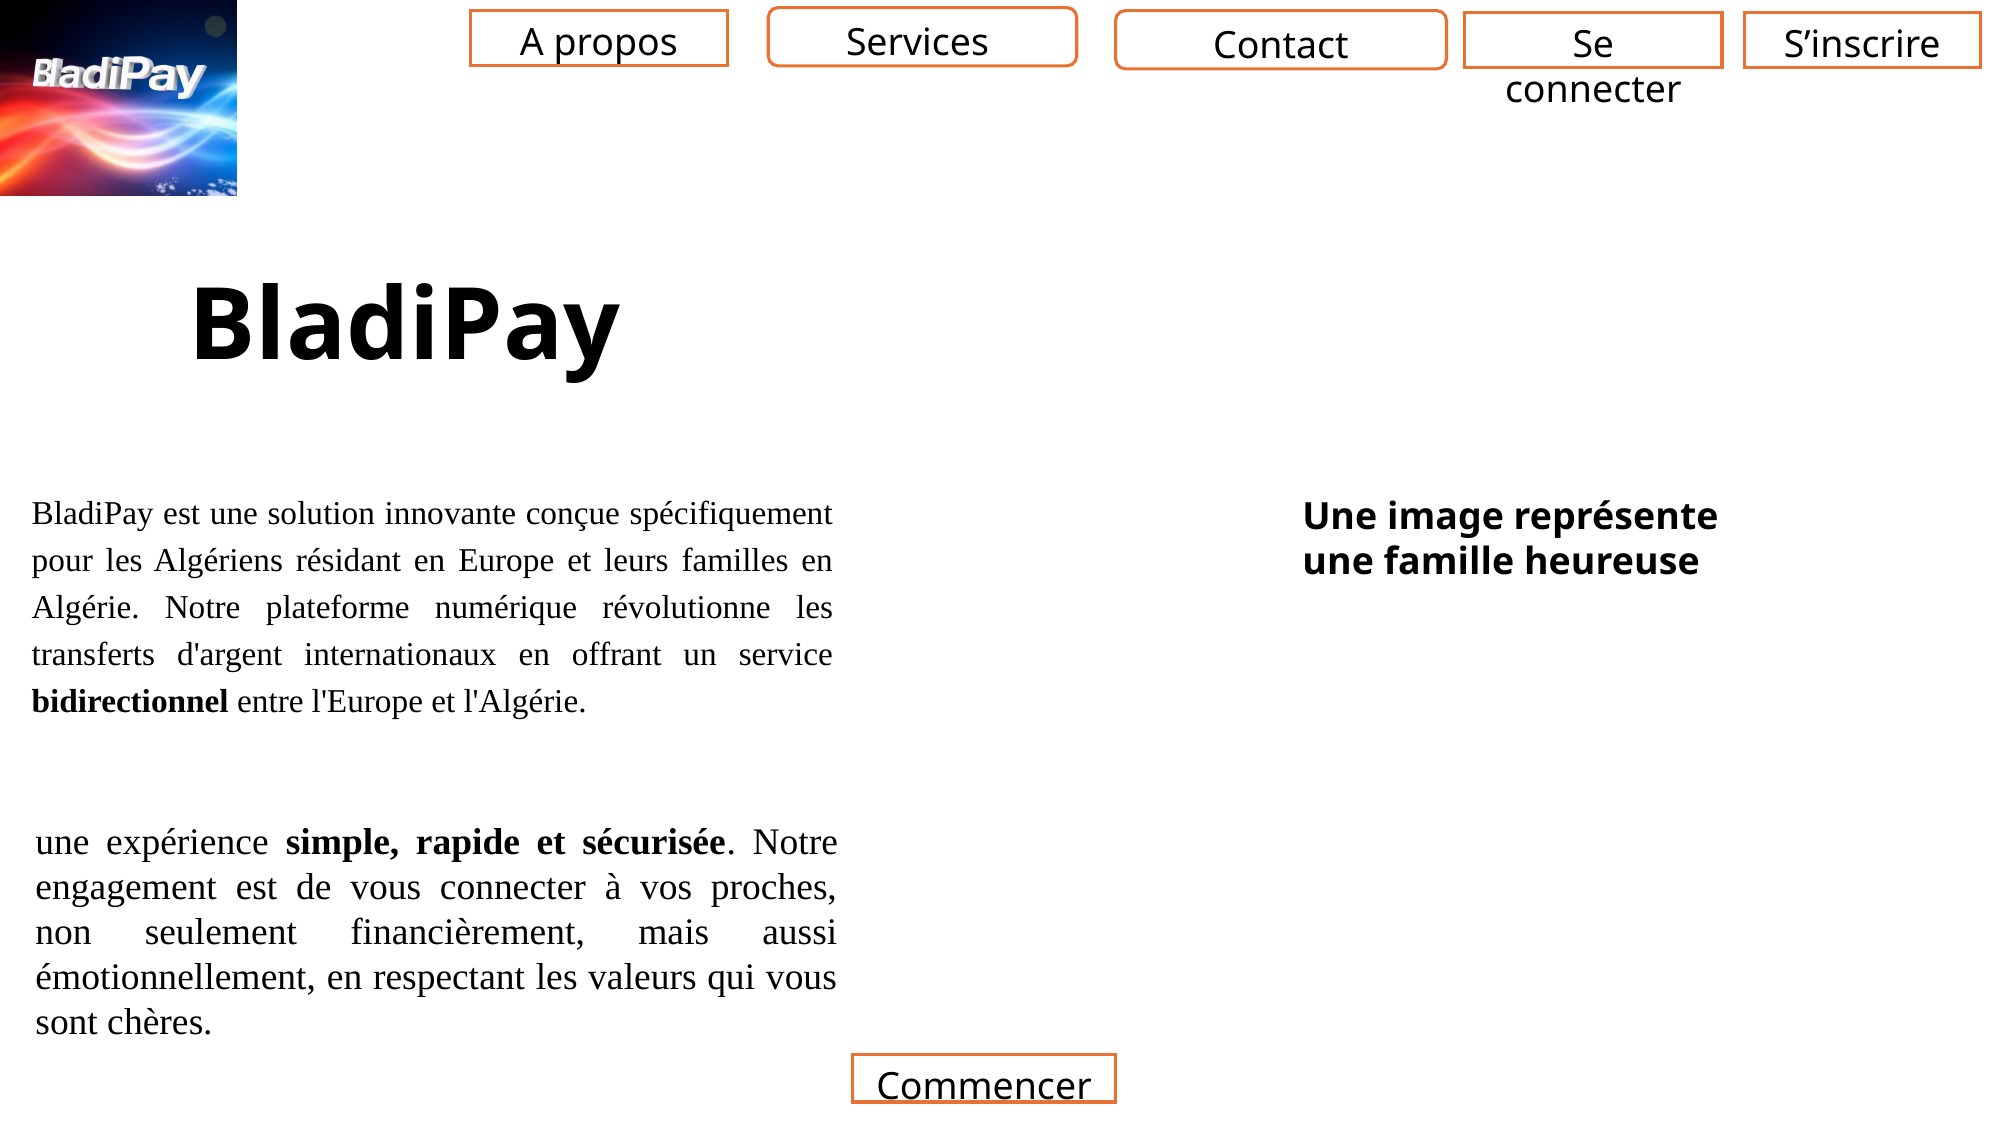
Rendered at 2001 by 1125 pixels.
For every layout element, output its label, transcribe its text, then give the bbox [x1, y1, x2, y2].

text_box S’inscrire [1745, 12, 1980, 67]
text_box A propos [470, 11, 728, 66]
text_box BladiPay est une solution innovante conçue spécifiquement pour les Algériens résidant en Europe et leurs familles en Algérie. Notre plateforme numérique révolutionne les transferts d'argent internationaux en offrant un service bidirectionnel entre l'Europe et l'Algérie. [32, 484, 842, 753]
text_box Une image représente une famille heureuse [1287, 484, 1772, 591]
text_box Services [768, 7, 1077, 66]
text_box BladiPay [173, 251, 743, 389]
text_box Contact [1115, 10, 1447, 69]
picture [0, 0, 237, 196]
text_box une expérience simple, rapide et sécurisée. Notre engagement est de vous connecter à vos proches, non seulement financièrement, mais aussi émotionnellement, en respectant les valeurs qui vous sont chères. [20, 809, 854, 1052]
text_box Se connecter [1465, 12, 1722, 67]
text_box Commencer [853, 1055, 1116, 1102]
